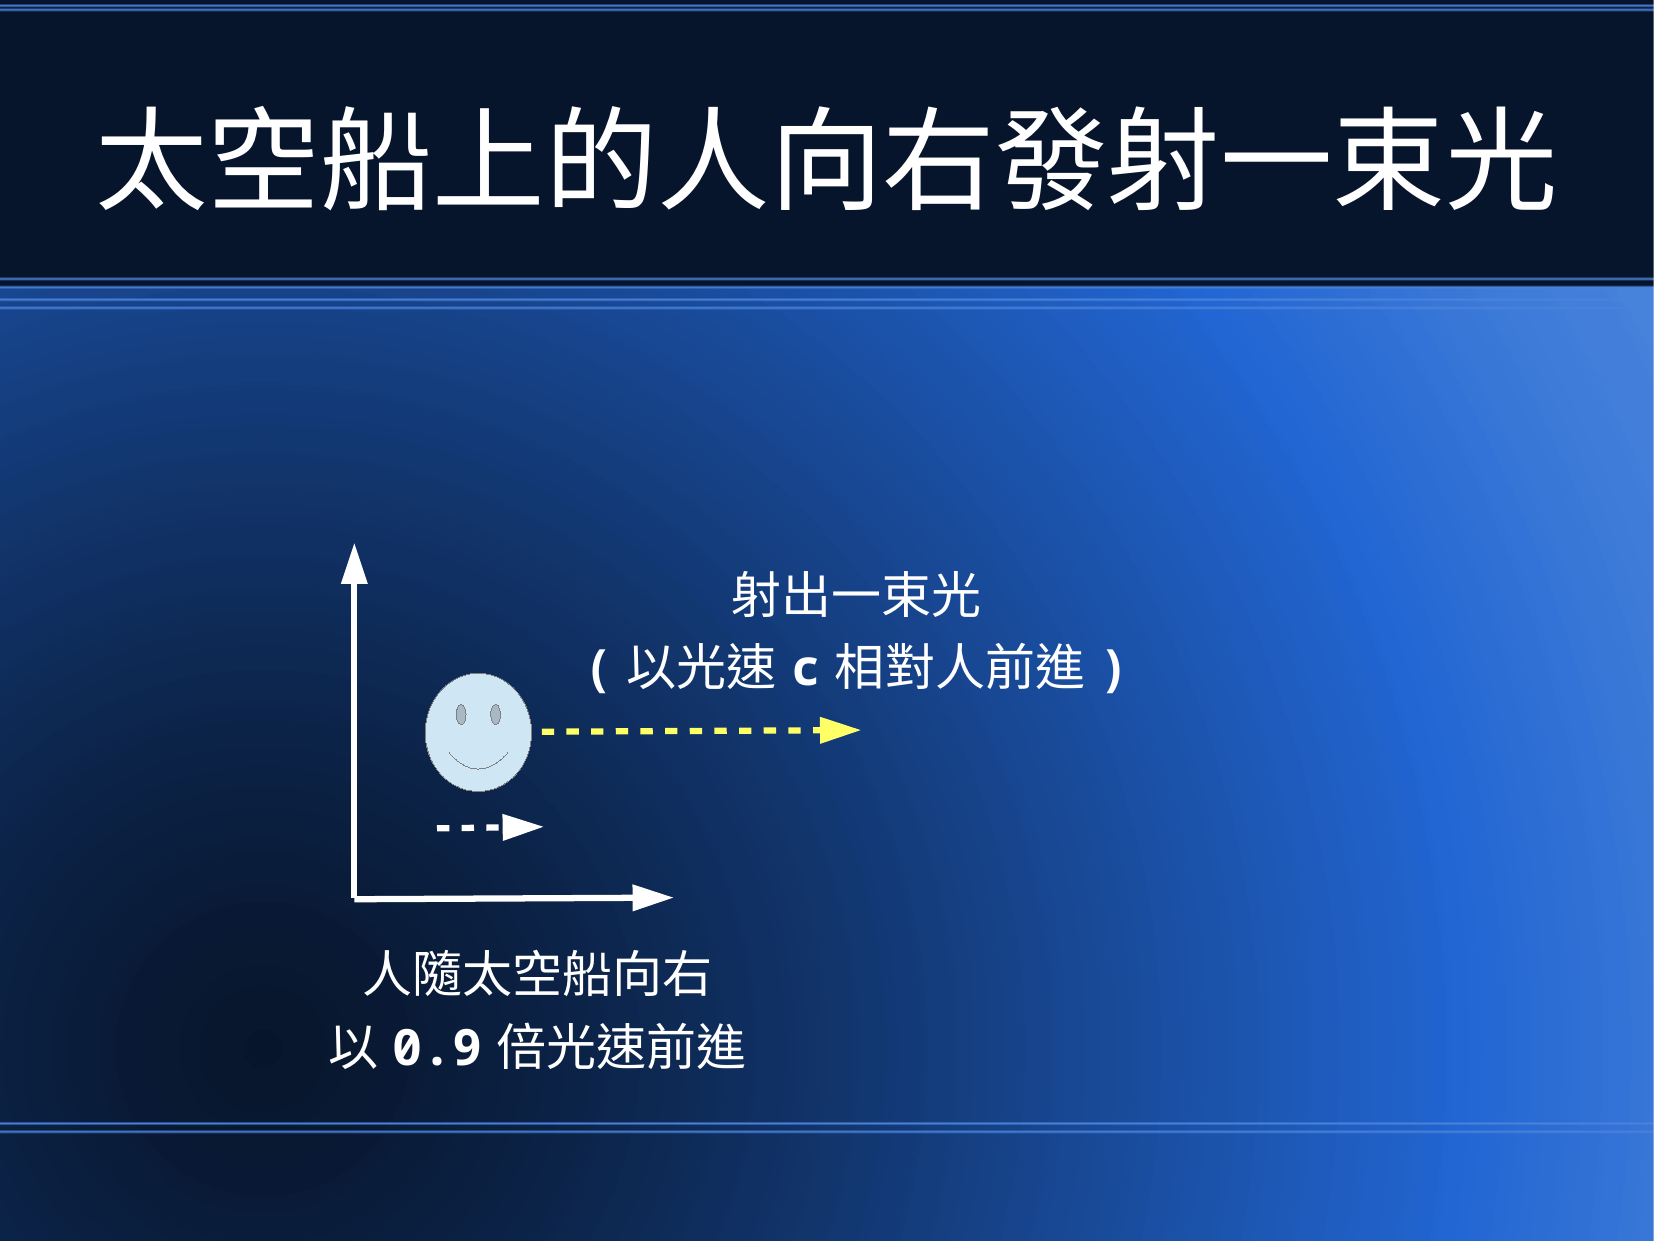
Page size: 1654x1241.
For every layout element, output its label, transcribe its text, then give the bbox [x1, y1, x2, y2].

title 太空船上的人向右發射一束光 [82, 49, 1571, 257]
text_box 射出一束光 (以光速c相對人前進) [555, 537, 1158, 718]
text_box 人隨太空船向右 以0.9倍光速前進 [318, 917, 756, 1098]
text_box [425, 673, 532, 792]
picture [0, 0, 1654, 1241]
